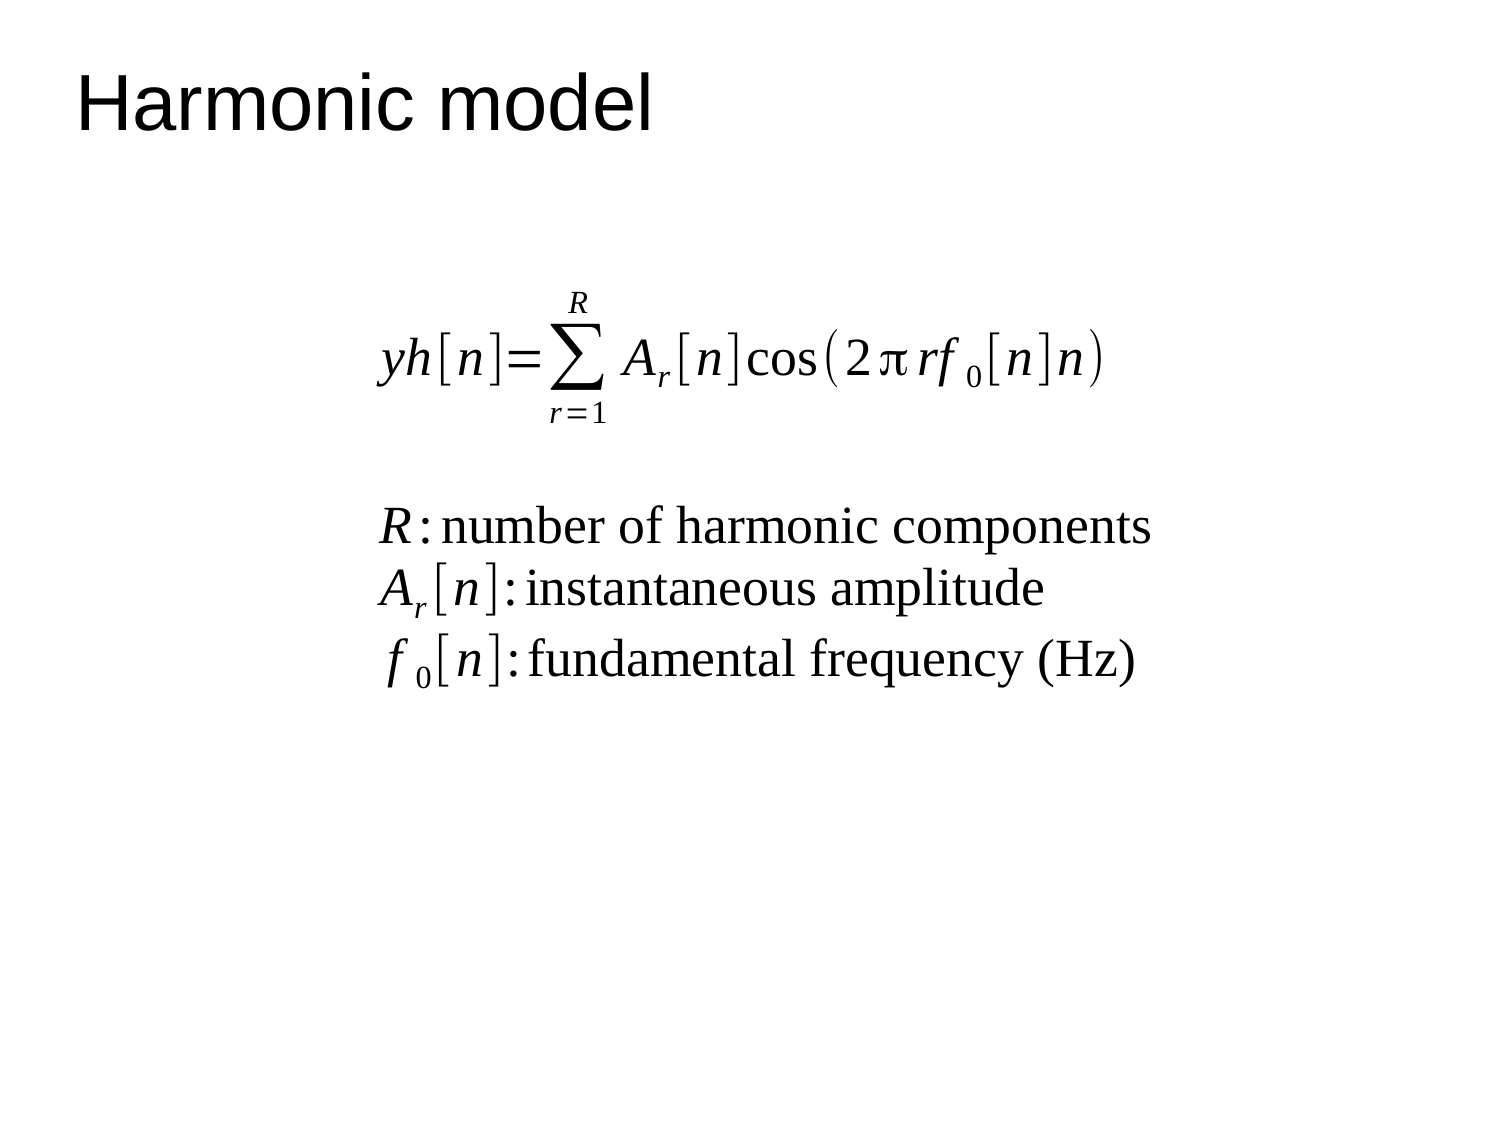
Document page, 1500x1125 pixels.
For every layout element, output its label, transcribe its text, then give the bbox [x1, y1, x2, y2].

chart [369, 285, 1160, 758]
title Harmonic model [75, 9, 1425, 198]
